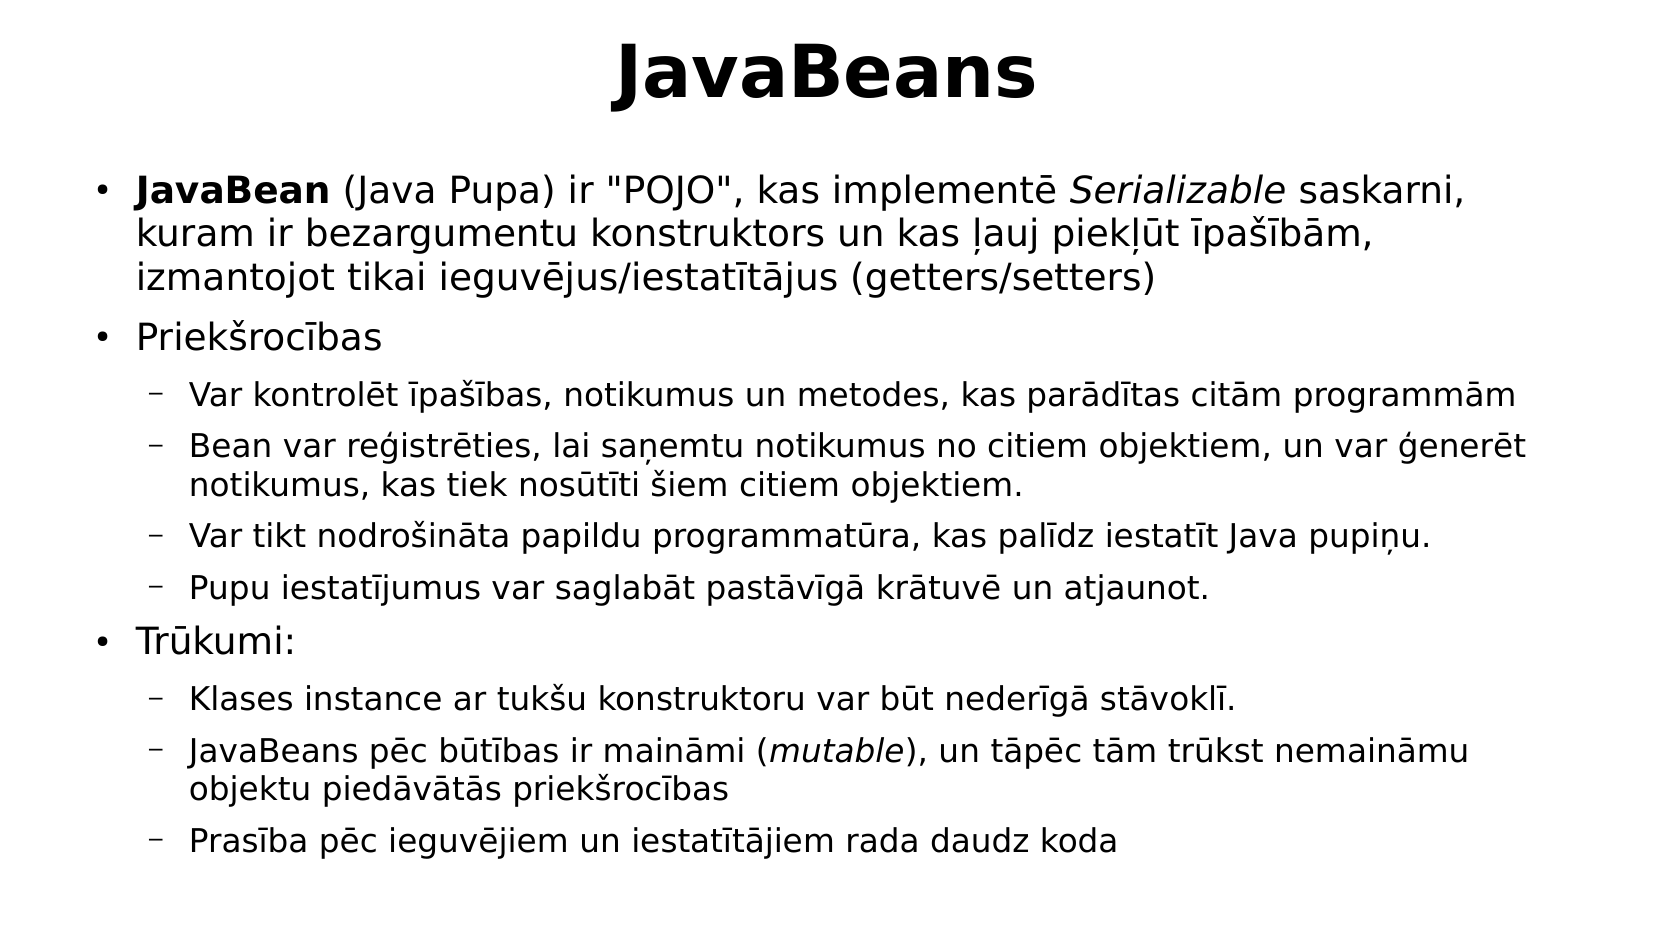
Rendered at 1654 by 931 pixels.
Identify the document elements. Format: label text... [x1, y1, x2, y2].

title JavaBeans [82, 17, 1571, 127]
list JavaBean (Java Pupa) ir "POJO", kas implementē Serializable saskarni, kuram ir bezargumentu konstruktors un kas ļauj piekļūt īpašībām, izmantojot tikai ieguvējus/iestatītājus (getters/setters) Priekšrocības Var kontrolēt īpašības, notikumus un metodes, kas parādītas citām programmām Bean var reģistrēties, lai saņemtu notikumus no citiem objektiem, un var ģenerēt notikumus, kas tiek nosūtīti šiem citiem objektiem. Var tikt nodrošināta papildu programmatūra, kas palīdz iestatīt Java pupiņu. Pupu iestatījumus var saglabāt pastāvīgā krātuvē un atjaunot. Trūkumi: Klases instance ar tukšu konstruktoru var būt nederīgā stāvoklī. JavaBeans pēc būtības ir maināmi (mutable), un tāpēc tām trūkst nemaināmu objektu piedāvātās priekšrocības Prasība pēc ieguvējiem un iestatītājiem rada daudz koda [82, 168, 1538, 889]
